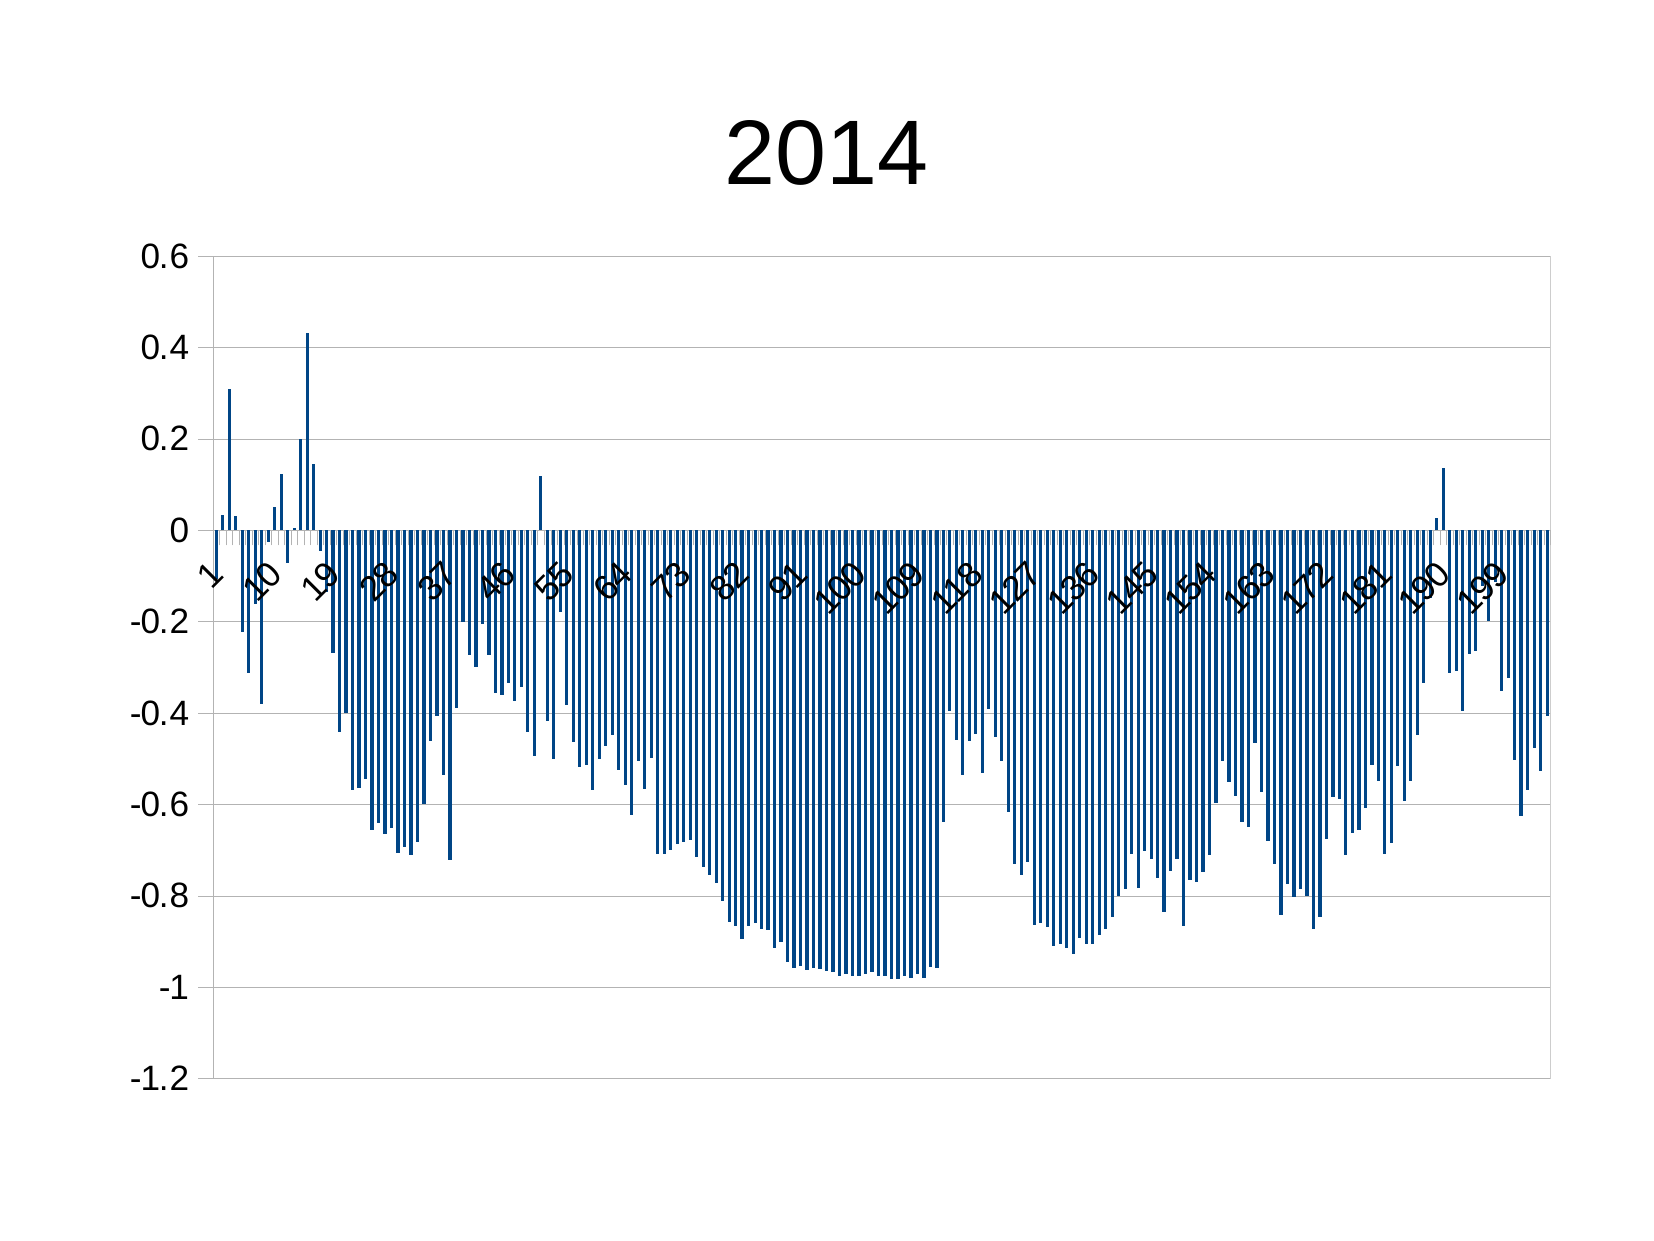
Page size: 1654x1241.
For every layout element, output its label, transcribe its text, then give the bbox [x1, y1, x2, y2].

title 2014 [82, 49, 1571, 257]
picture [129, 236, 1551, 1099]
